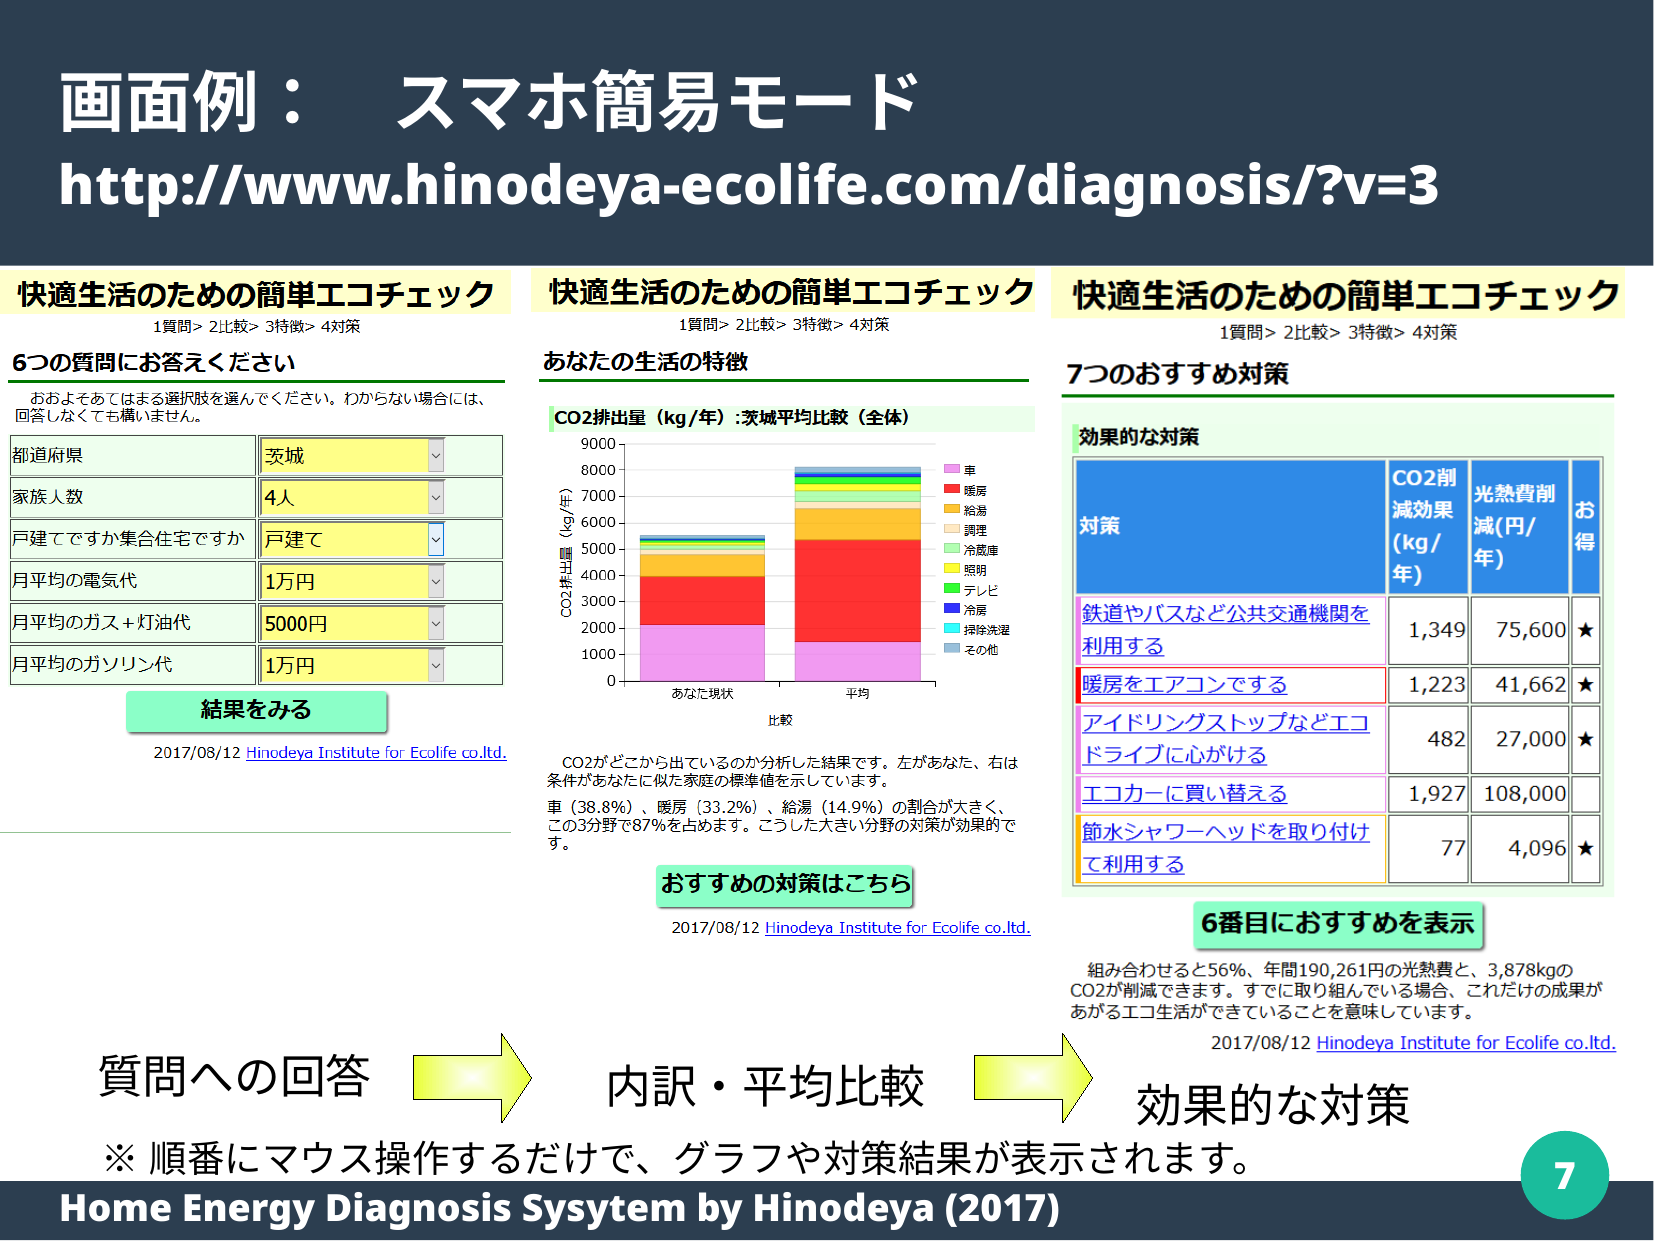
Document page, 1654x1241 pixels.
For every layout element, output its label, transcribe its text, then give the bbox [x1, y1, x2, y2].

text_box ※順番にマウス操作するだけで、グラフや対策結果が表示されます。 [86, 1122, 1506, 1175]
picture [1051, 267, 1625, 1063]
picture [531, 268, 1035, 945]
text_box 内訳・平均比較 [590, 1043, 945, 1122]
text_box 内訳・平均比較 [590, 1175, 945, 1241]
title 画面例： スマホ簡易モード http://www.hinodeya-ecolife.com/diagnosis/?v=3 [59, 49, 1595, 207]
text_box 効果的な対策 [1122, 1061, 1506, 1122]
text_box [974, 1033, 1093, 1123]
text_box [413, 1033, 532, 1123]
picture [0, 270, 511, 833]
text_box 質問への回答 [82, 1033, 387, 1095]
